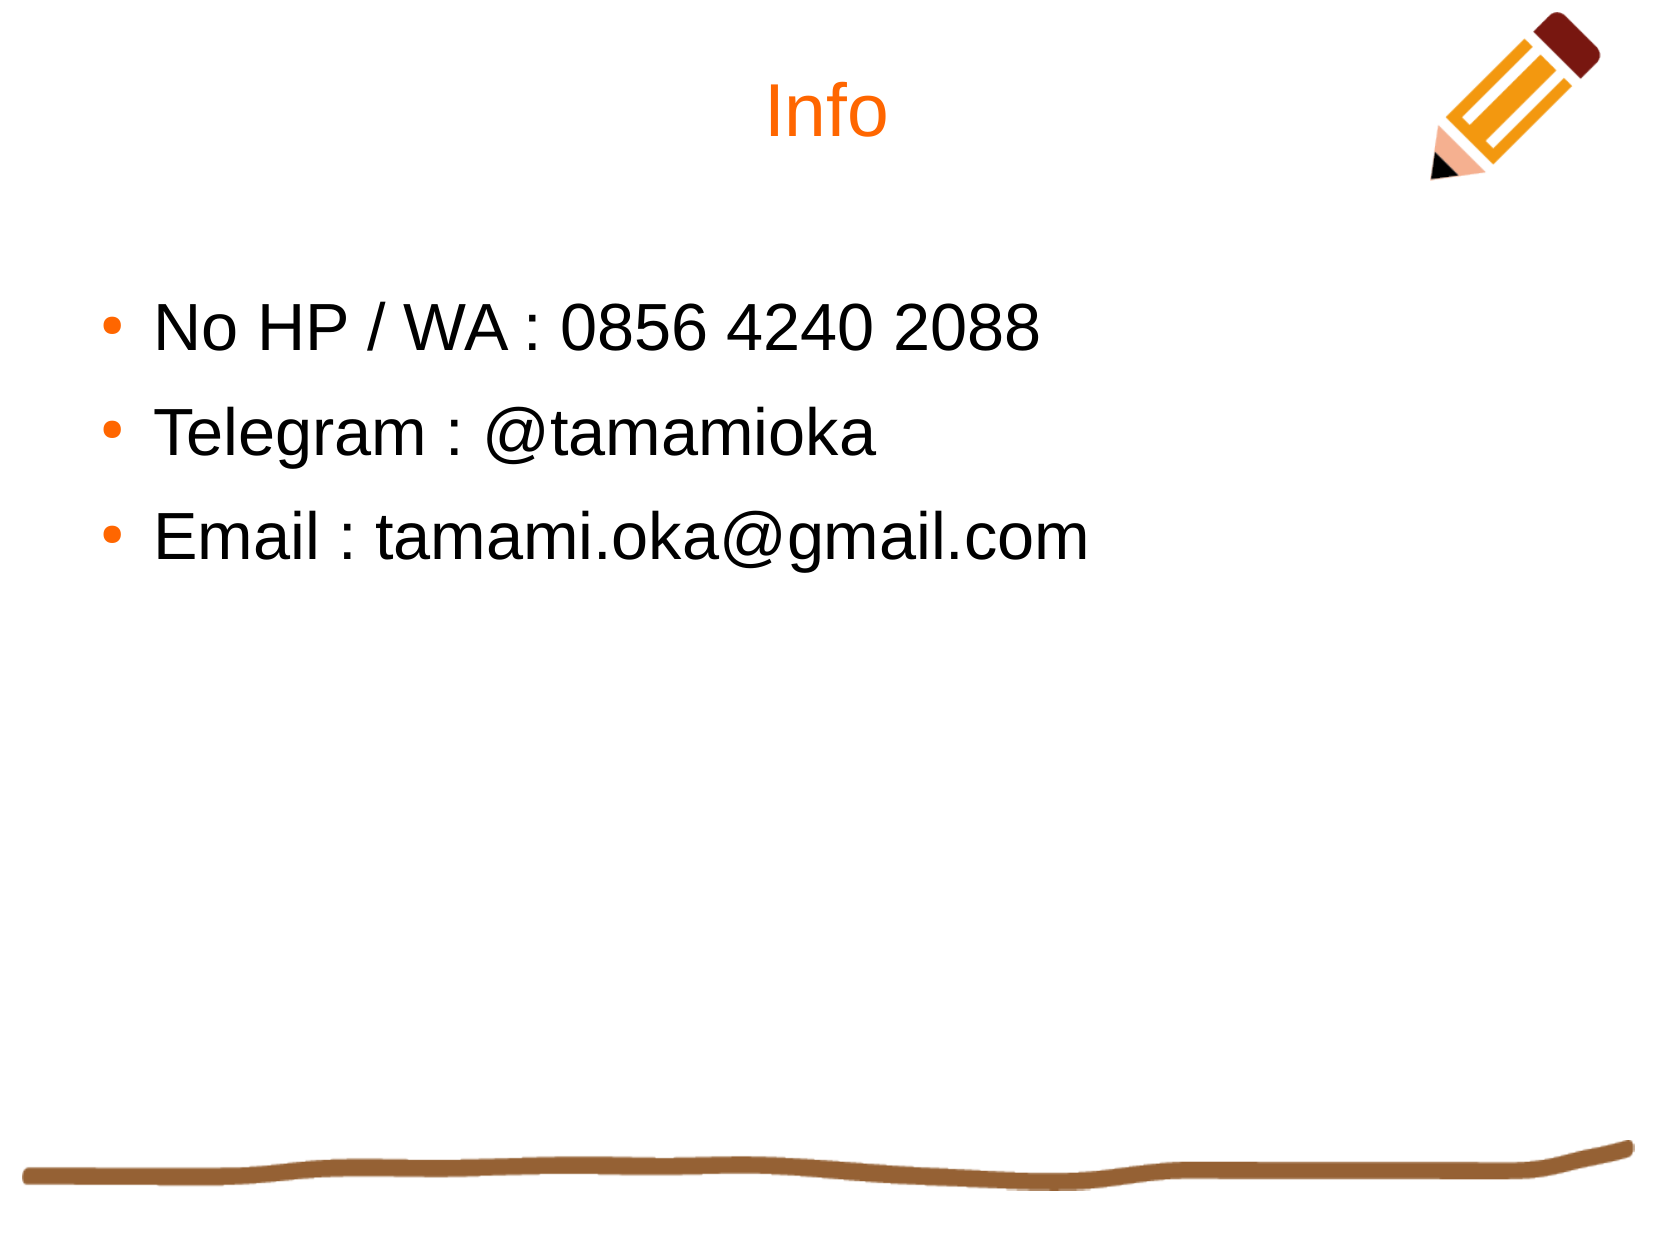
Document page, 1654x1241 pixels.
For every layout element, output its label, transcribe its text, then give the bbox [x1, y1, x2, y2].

title Info [82, 49, 1571, 172]
list No HP / WA : 0856 4240 2088 Telegram : @tamamioka Email : tamami.oka@gmail.com [82, 290, 1568, 1122]
picture [22, 1140, 1635, 1191]
picture [1430, 12, 1601, 181]
